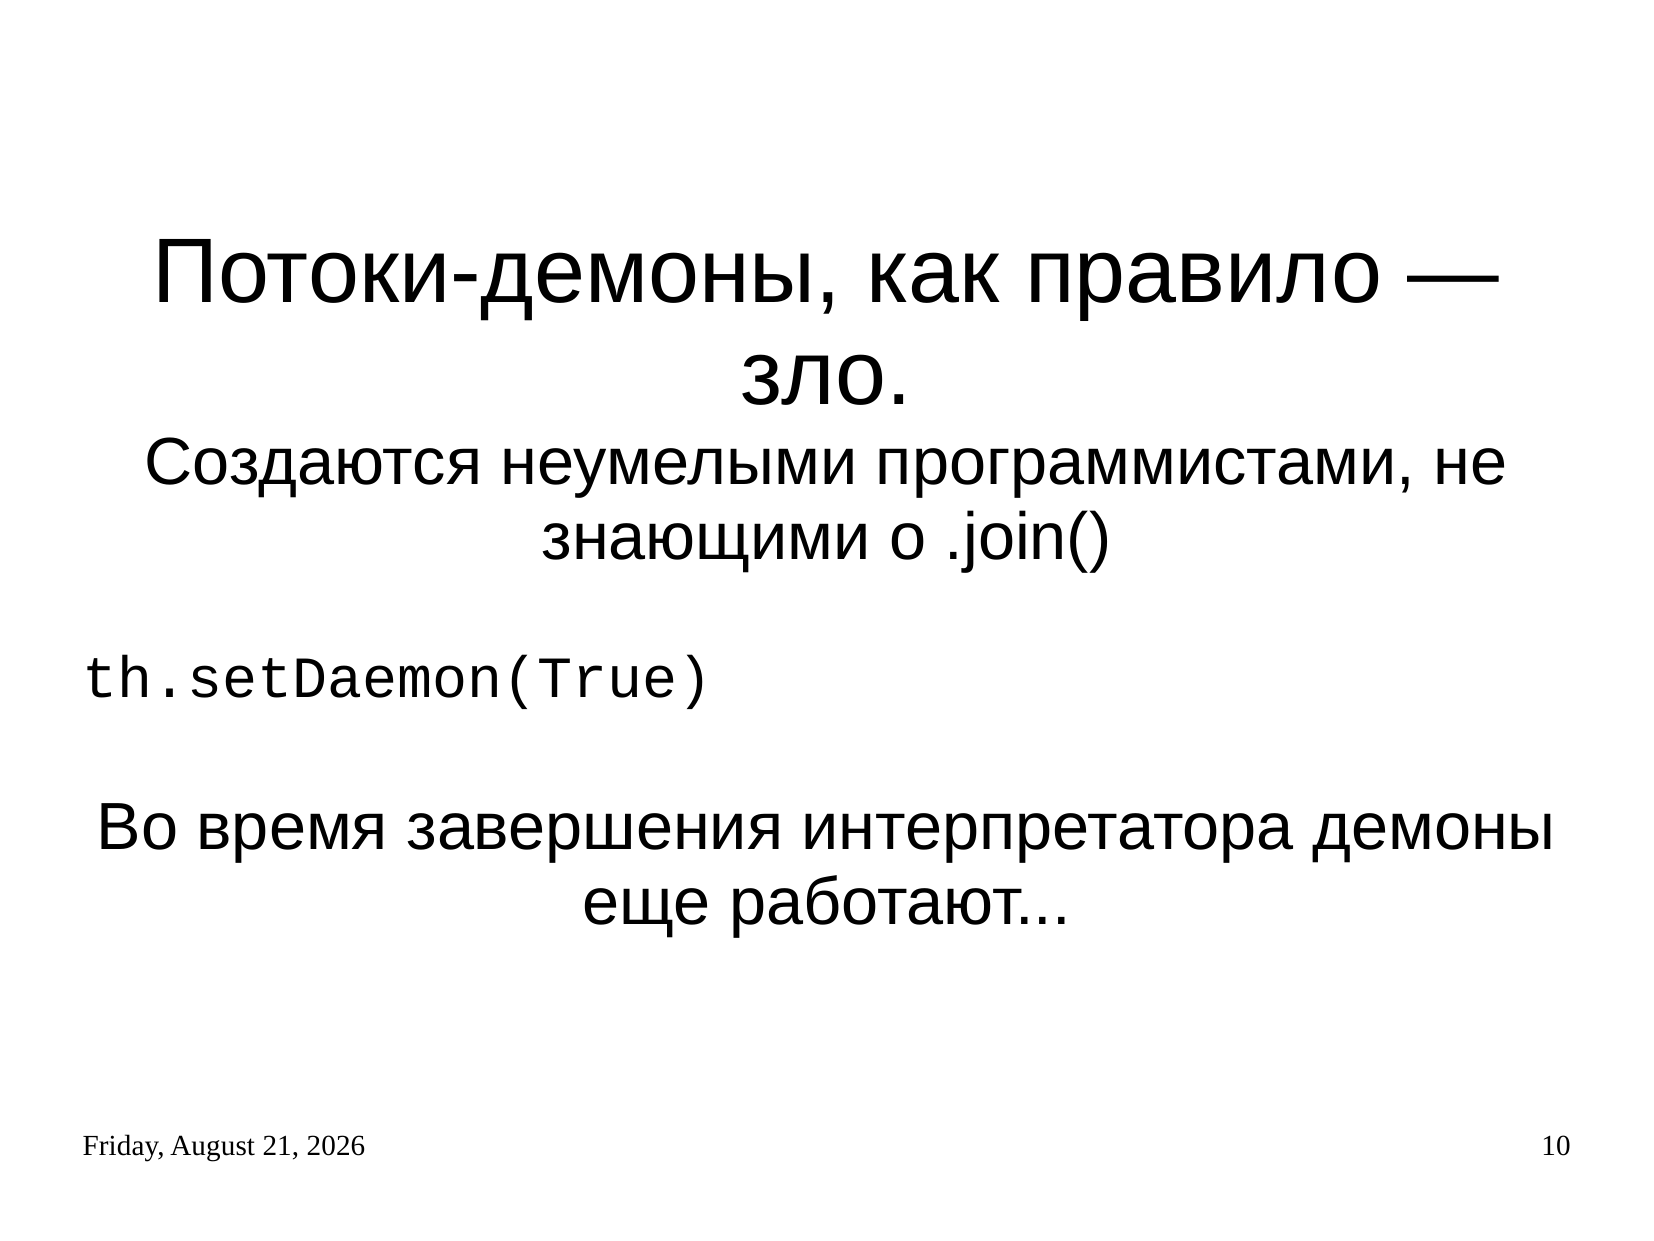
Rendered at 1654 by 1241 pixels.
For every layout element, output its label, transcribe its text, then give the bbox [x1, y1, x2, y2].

subtitle Потоки-демоны, как правило —зло. Создаются неумелыми программистами, не знающими о .join() th.setDaemon(True) Во время завершения интерпретатора демоны еще работают... [82, 49, 1571, 1109]
